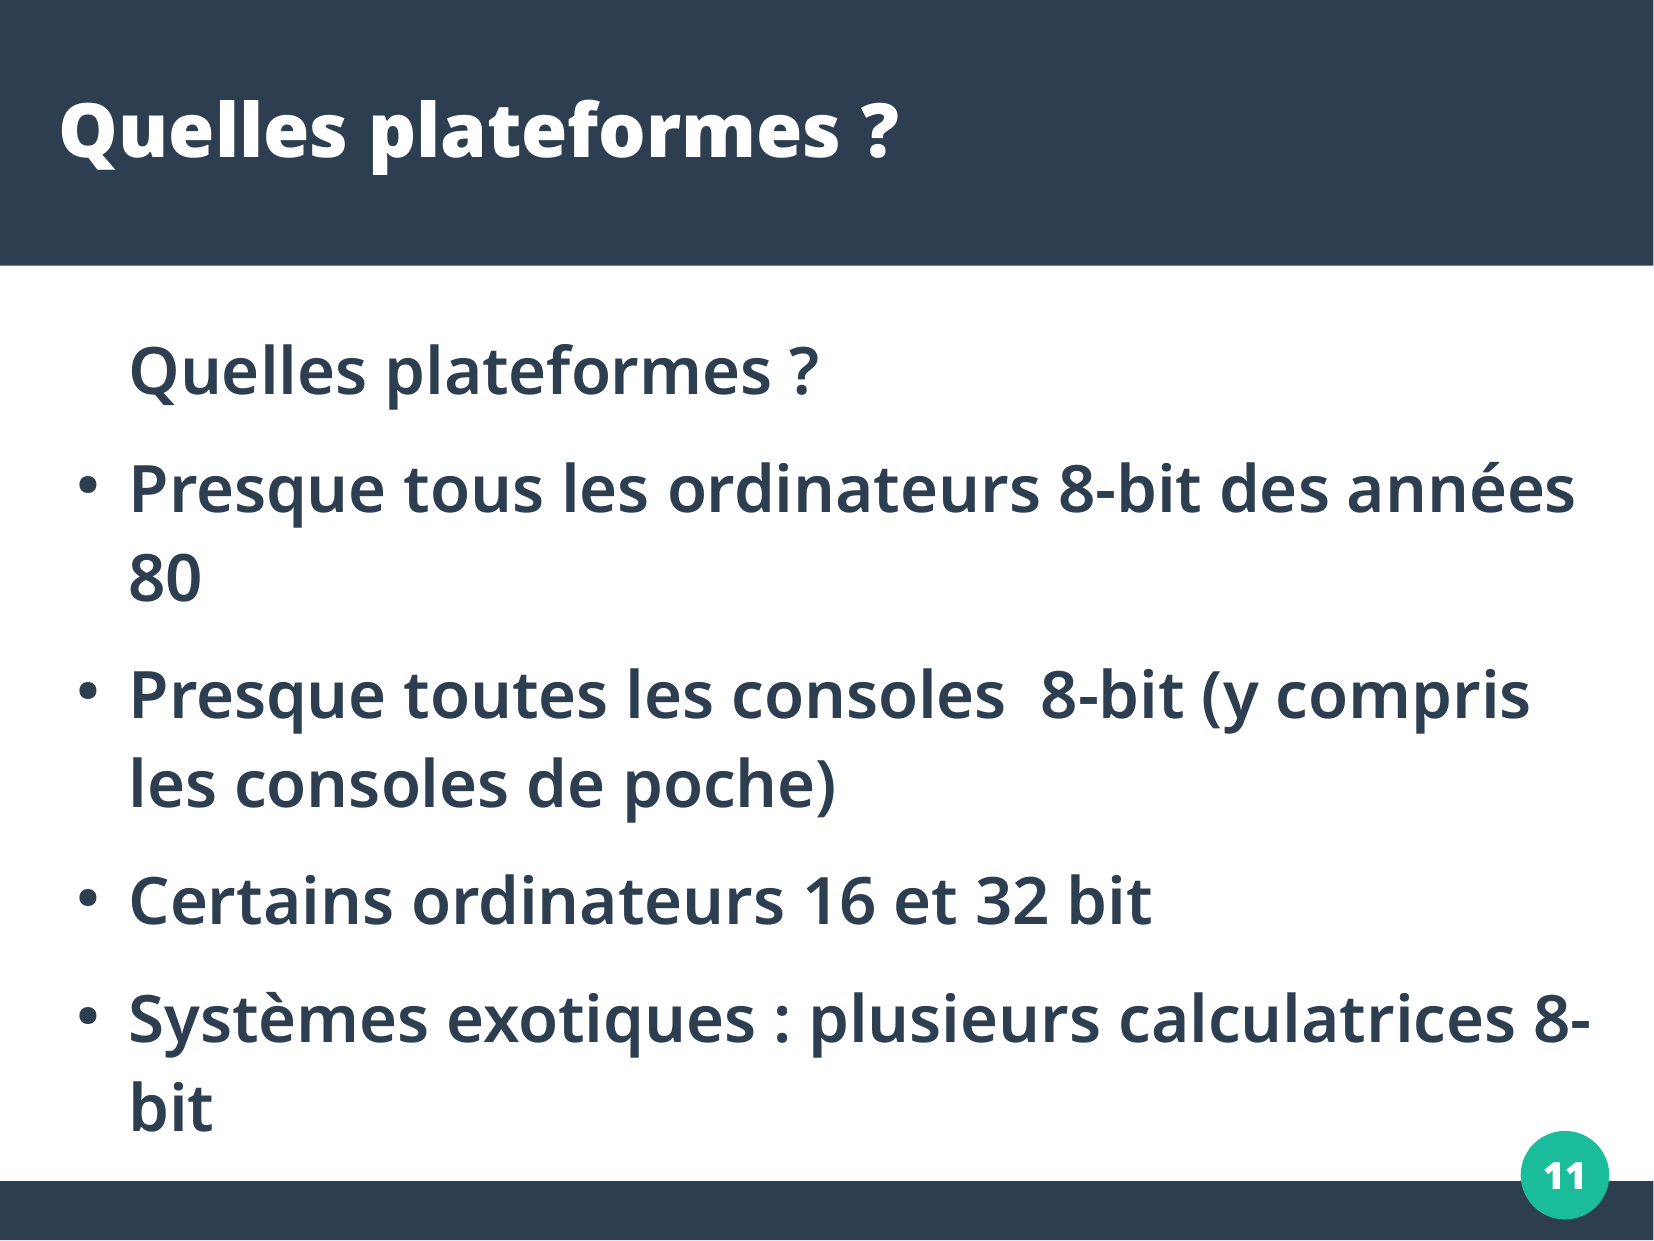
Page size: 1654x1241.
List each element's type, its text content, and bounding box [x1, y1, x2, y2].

list Quelles plateformes ? Presque tous les ordinateurs 8-bit des années 80 Presque toutes les consoles 8-bit (y compris les consoles de poche) Certains ordinateurs 16 et 32 bit Systèmes exotiques : plusieurs calculatrices 8-bit [59, 324, 1595, 1152]
title Quelles plateformes ? [59, 56, 1595, 200]
